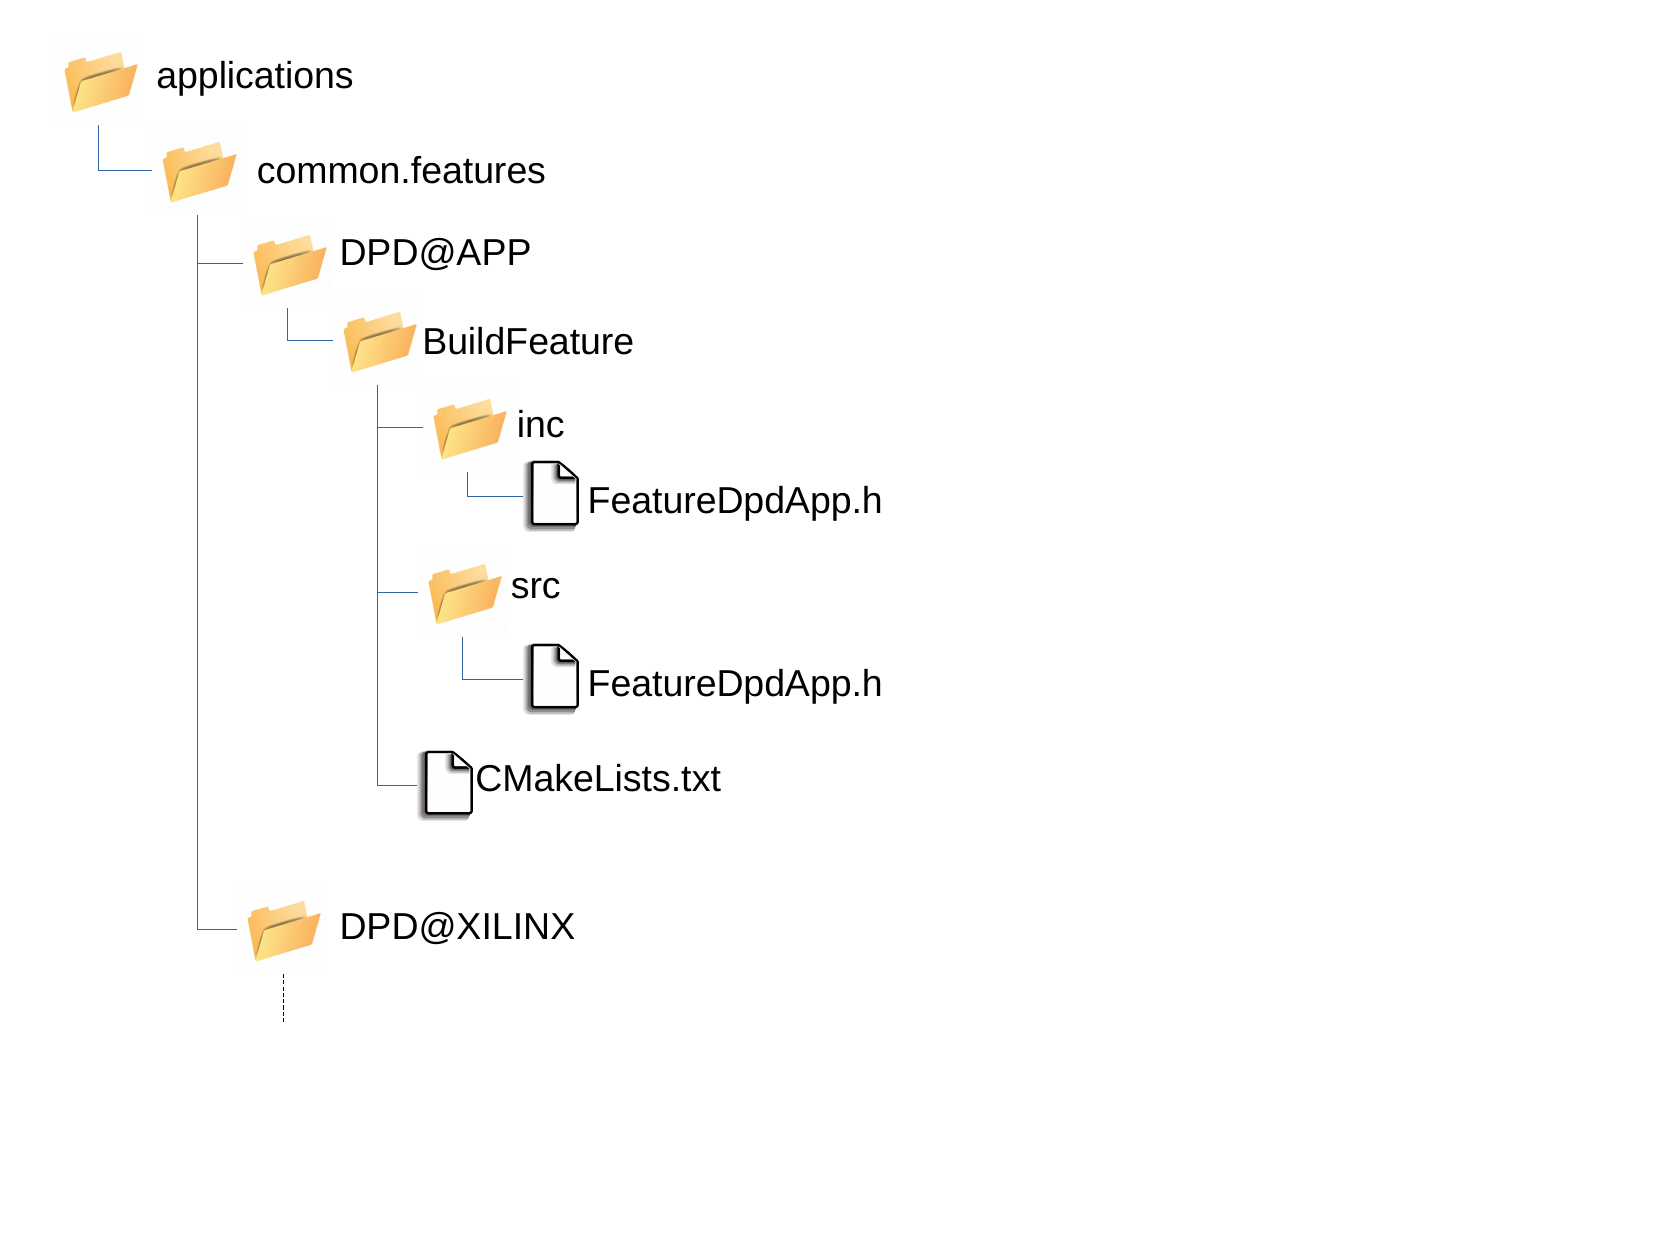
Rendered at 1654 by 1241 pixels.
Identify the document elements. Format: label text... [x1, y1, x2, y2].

picture [151, 125, 243, 216]
text_box CMakeLists.txt [473, 750, 904, 807]
picture [523, 643, 579, 715]
picture [417, 750, 473, 821]
picture [53, 35, 144, 126]
text_box applications [141, 47, 414, 105]
text_box FeatureDpdApp.h [579, 655, 1016, 713]
picture [242, 218, 513, 473]
picture [236, 884, 327, 975]
picture [523, 460, 579, 532]
text_box DPD@XILINX [324, 897, 644, 955]
text_box common.features [242, 141, 674, 199]
text_box src [496, 557, 815, 615]
text_box DPD@APP [324, 224, 644, 282]
text_box BuildFeature [407, 313, 727, 371]
text_box inc [502, 395, 821, 453]
text_box FeatureDpdApp.h [579, 472, 1016, 530]
picture [417, 547, 508, 638]
